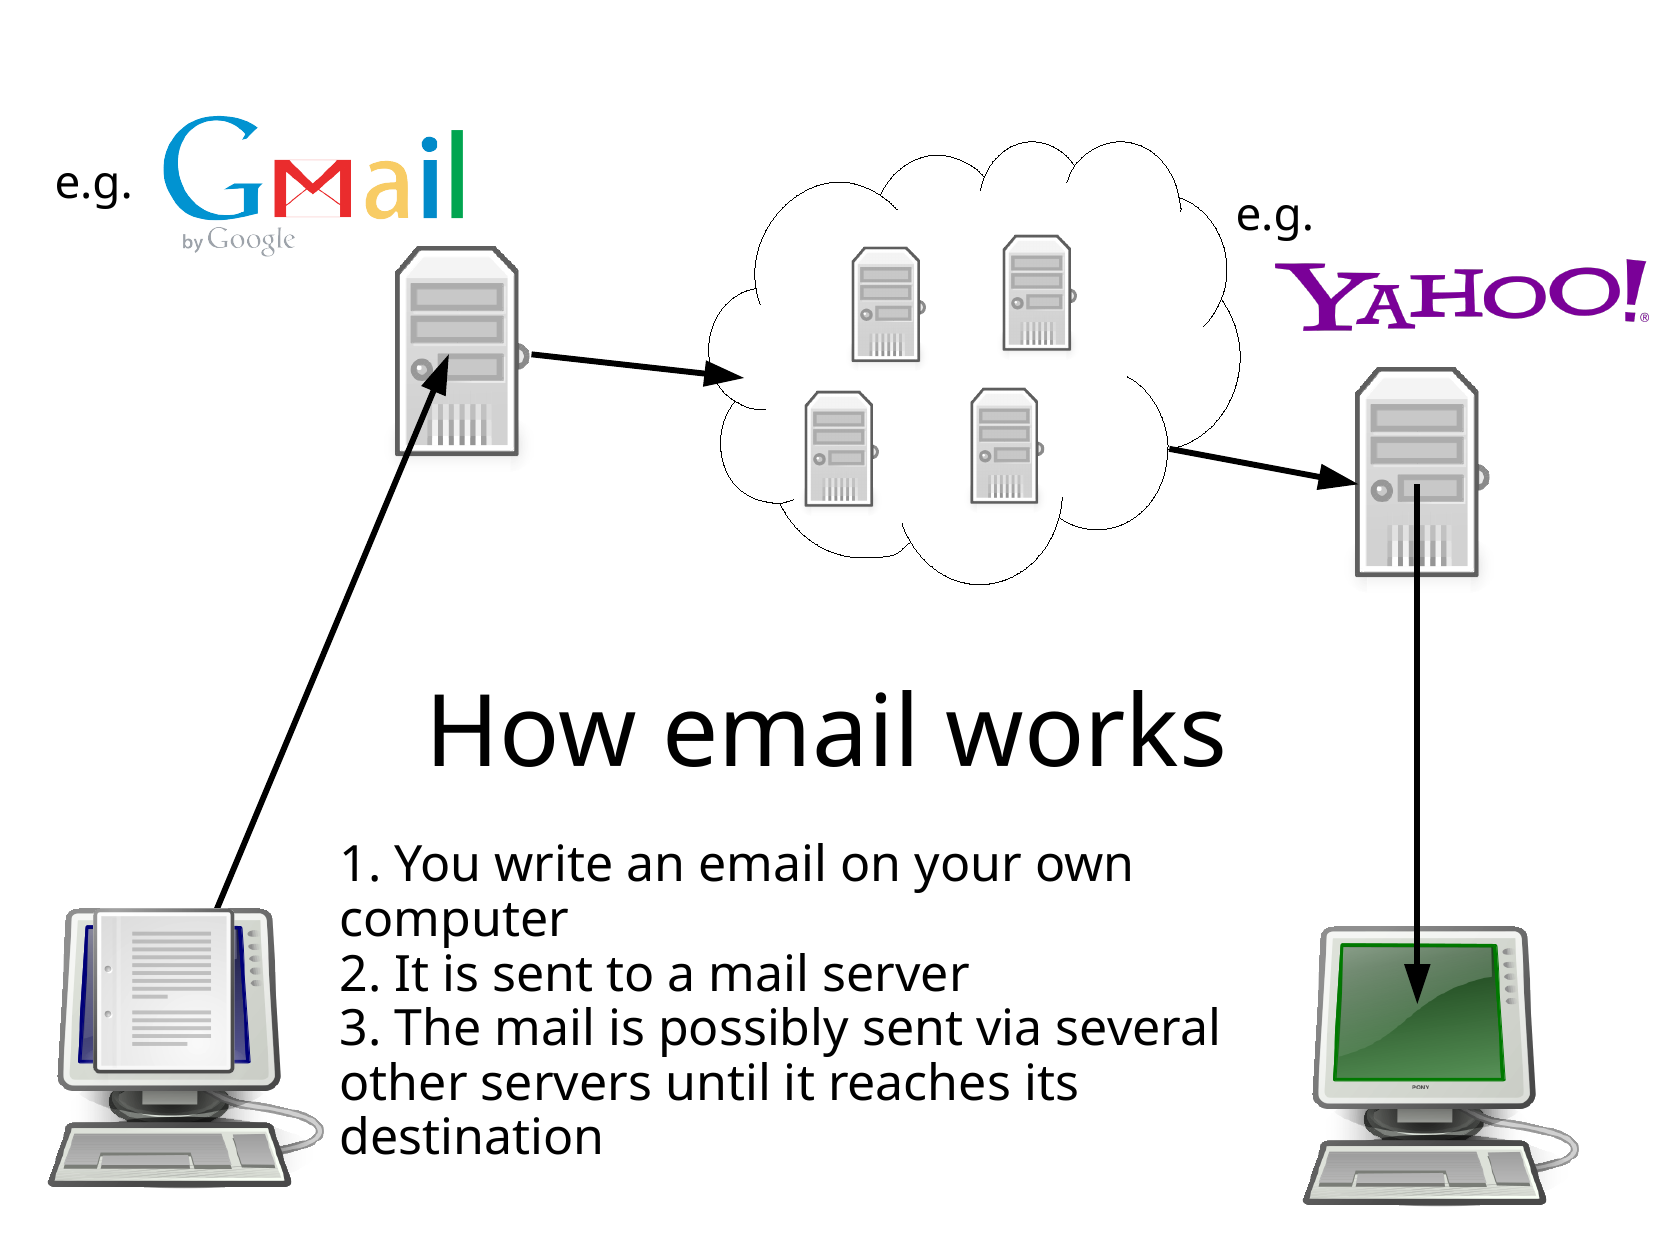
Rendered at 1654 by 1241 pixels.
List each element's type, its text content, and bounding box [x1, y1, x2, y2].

picture [1287, 915, 1586, 1214]
text_box e.g. [1220, 173, 1359, 260]
picture [1275, 259, 1649, 331]
picture [1287, 342, 1551, 606]
picture [767, 233, 1078, 523]
text_box 1. You write an email on your own computer 2. It is sent to a mail server 3. The mail is possibly sent via several other servers until it reaches its destination [324, 830, 1365, 1174]
picture [965, 221, 1111, 367]
picture [153, 104, 591, 485]
text_box e.g. [39, 141, 178, 229]
text_box How email works [324, 652, 1329, 824]
picture [32, 894, 331, 1196]
